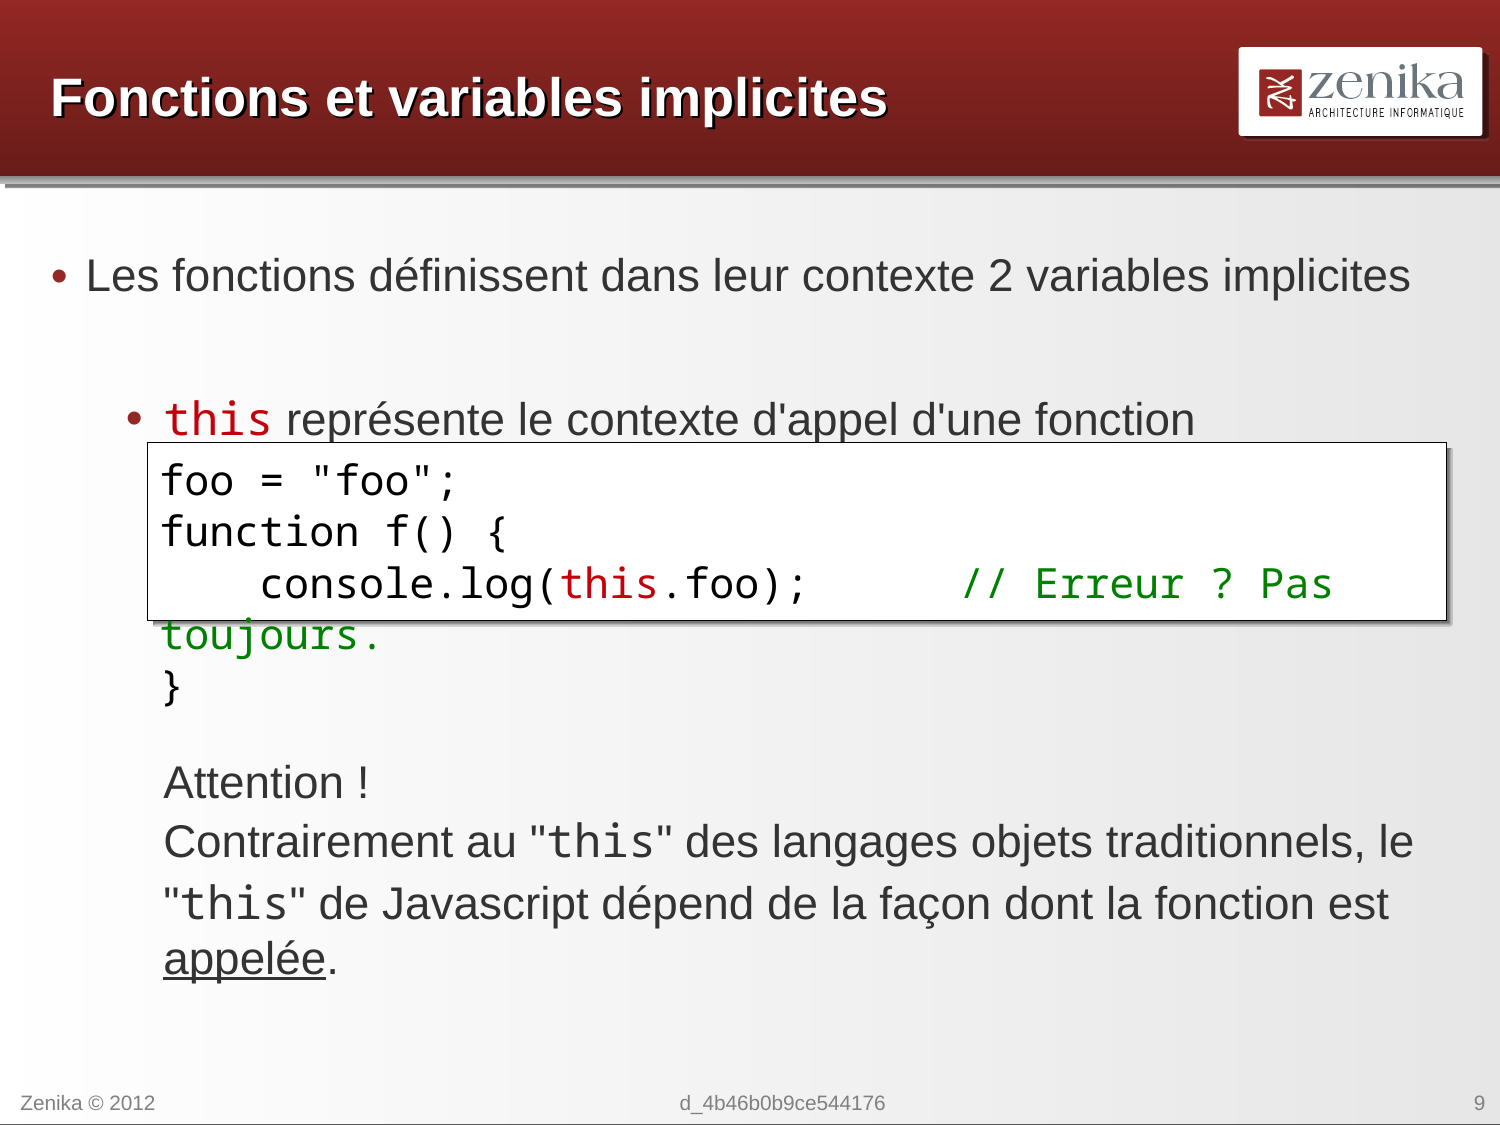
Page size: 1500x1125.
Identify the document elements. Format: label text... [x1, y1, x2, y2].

picture [1257, 58, 1464, 125]
title Fonctions et variables implicites [50, 15, 1206, 180]
text_box foo = "foo"; function f() { console.log(this.foo); // Erreur ? Pas toujours. } [147, 442, 1447, 621]
list Les fonctions définissent dans leur contexte 2 variables implicites this représente le contexte d'appel d'une fonction Attention ! Contrairement au "this" des langages objets traditionnels, le "this" de Javascript dépend de la façon dont la fonction est appelée. [50, 249, 1435, 1079]
